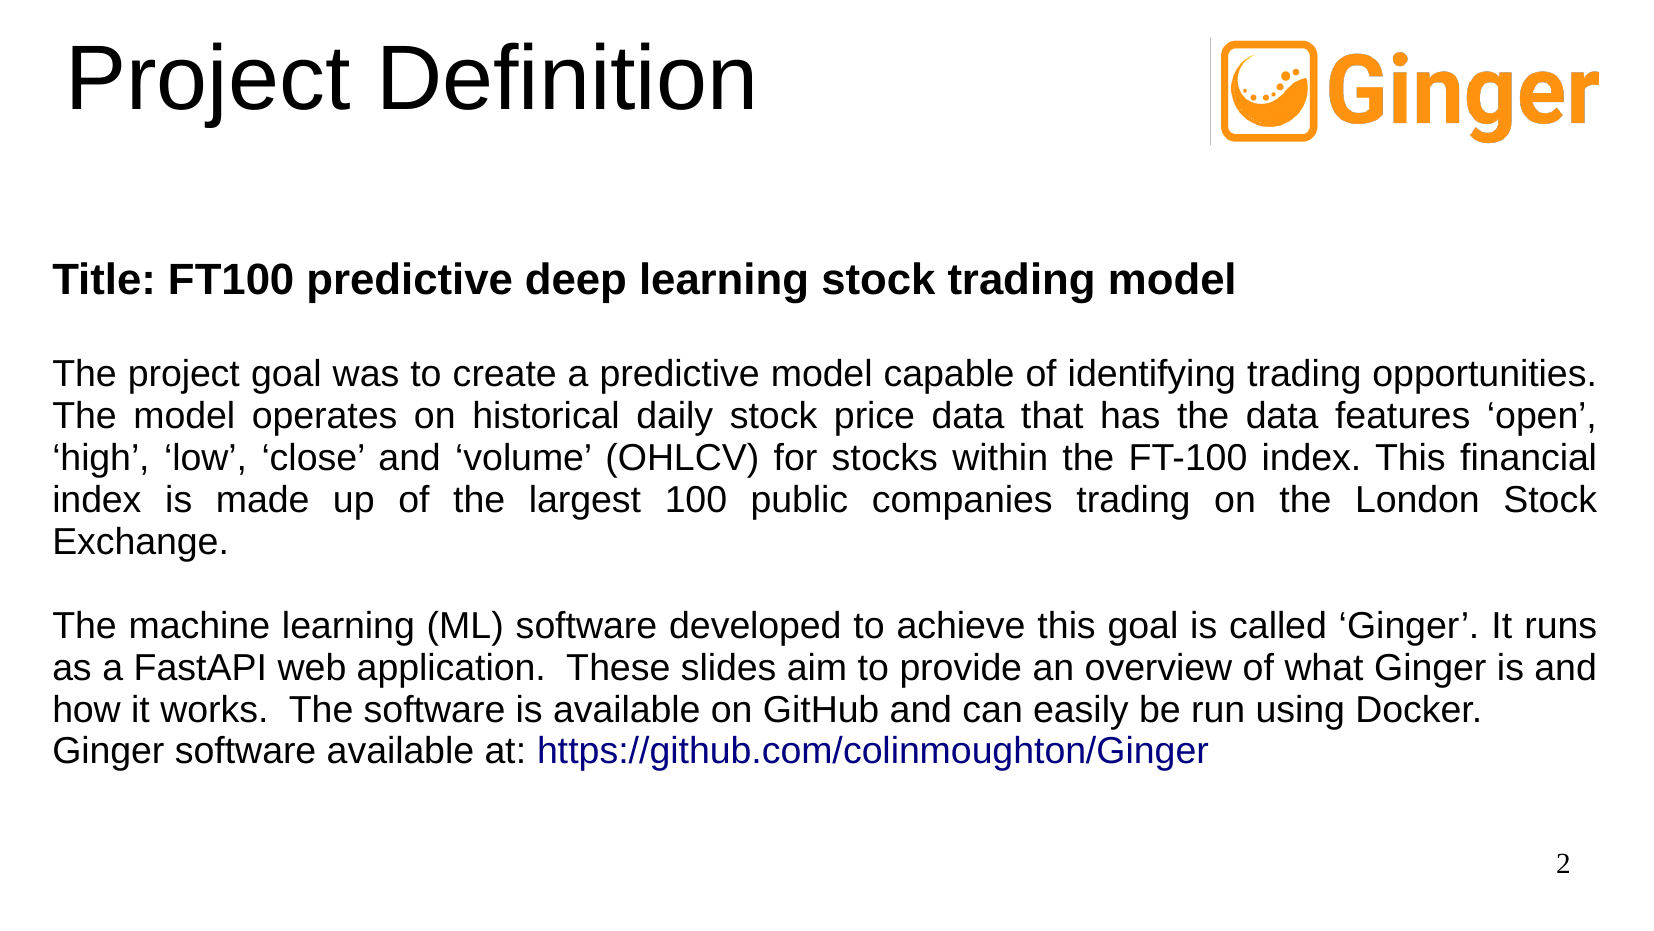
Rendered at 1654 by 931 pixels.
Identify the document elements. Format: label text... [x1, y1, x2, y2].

text_box Title: FT100 predictive deep learning stock trading model The project goal was to create a predictive model capable of identifying trading opportunities. The model operates on historical daily stock price data that has the data features ‘open’, ‘high’, ‘low’, ‘close’ and ‘volume’ (OHLCV) for stocks within the FT-100 index. This financial index is made up of the largest 100 public companies trading on the London Stock Exchange. The machine learning (ML) software developed to achieve this goal is called ‘Ginger’. It runs as a FastAPI web application. These slides aim to provide an overview of what Ginger is and how it works. The software is available on GitHub and can easily be run using Docker. Ginger software available at: https://github.com/colinmoughton/Ginger [37, 144, 1613, 864]
picture [1200, 37, 1613, 145]
title Project Definition [0, 0, 826, 181]
